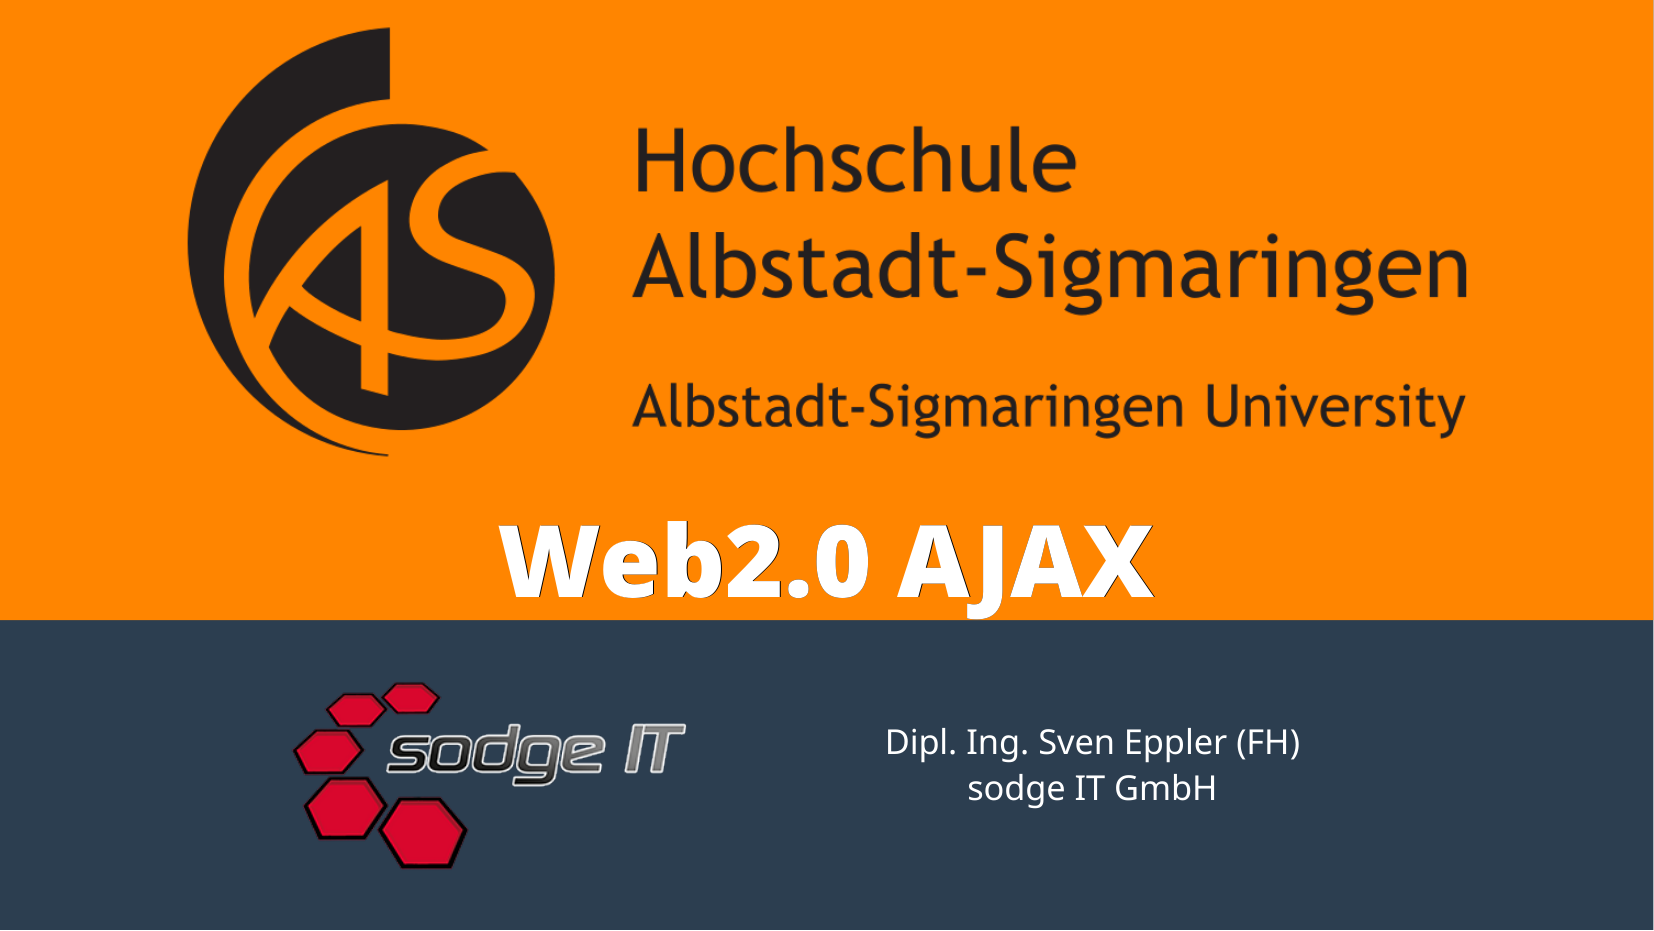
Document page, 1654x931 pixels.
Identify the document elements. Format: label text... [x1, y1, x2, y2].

picture [271, 677, 697, 875]
subtitle Dipl. Ing. Sven Eppler (FH) sodge IT GmbH [590, 642, 1595, 886]
picture [168, 11, 1486, 473]
title Web2.0 AJAX [59, 436, 1595, 612]
